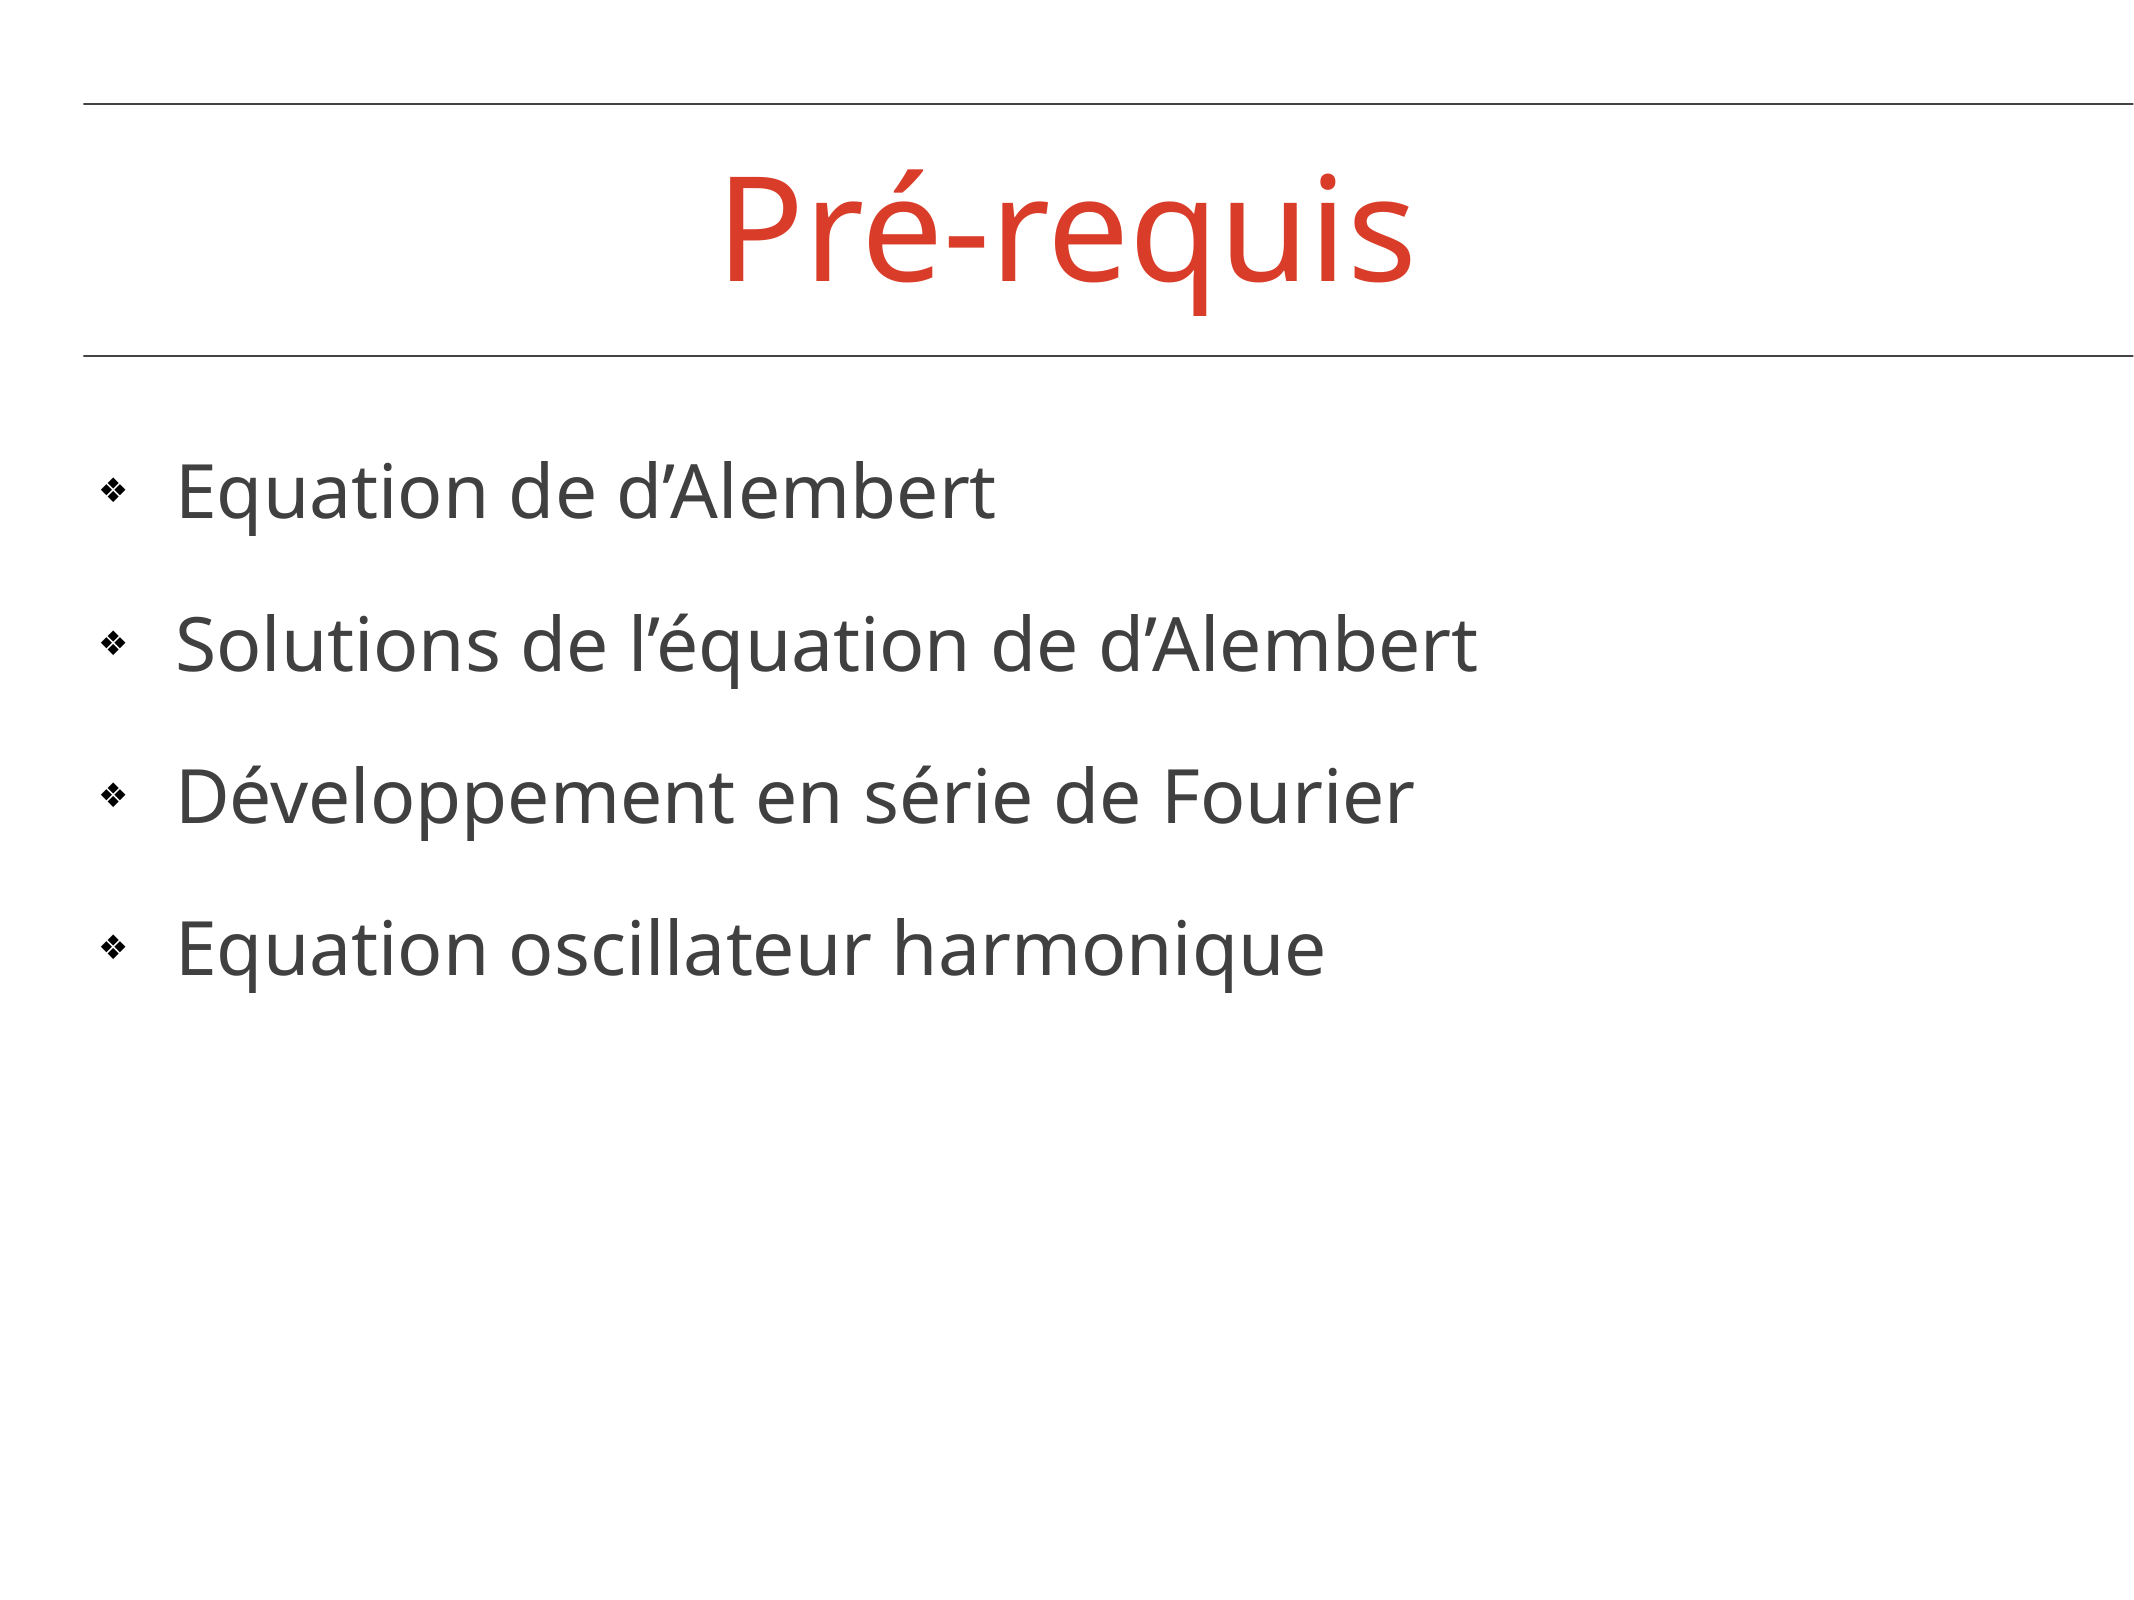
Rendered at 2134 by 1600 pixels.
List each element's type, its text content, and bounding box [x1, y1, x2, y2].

text_box Equation de d’Alembert Solutions de l’équation de d’Alembert Développement en série de Fourier Equation oscillateur harmonique [83, 431, 2050, 1432]
text_box Pré-requis [83, 131, 2050, 332]
